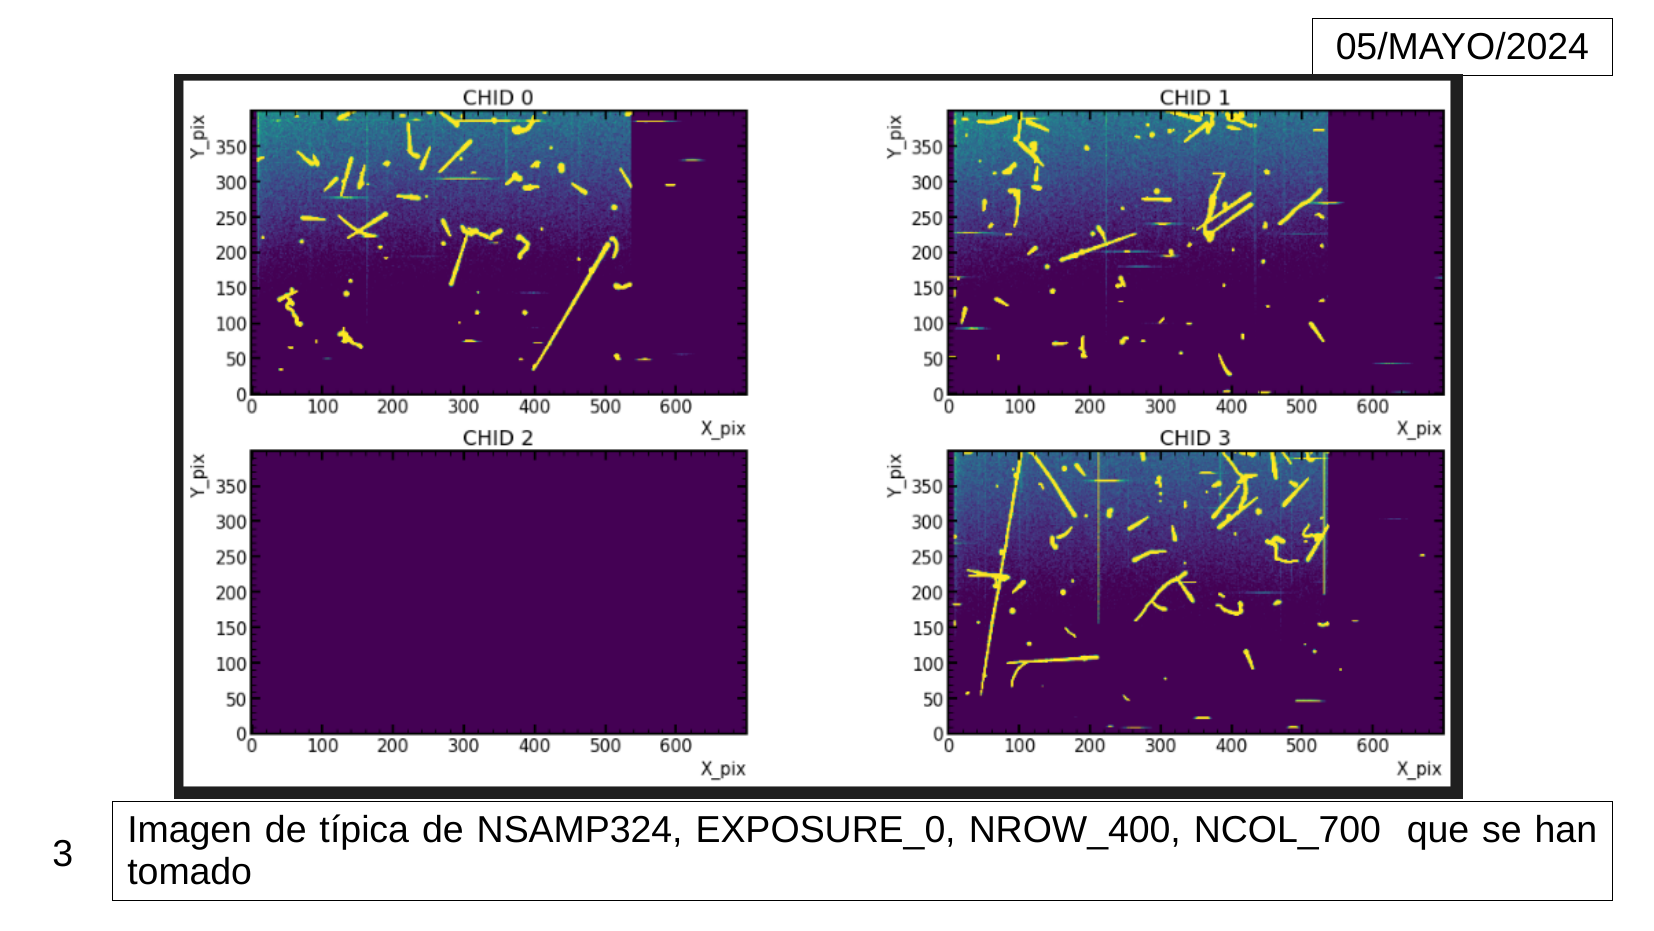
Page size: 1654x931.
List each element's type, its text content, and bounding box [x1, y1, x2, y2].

text_box Imagen de típica de NSAMP324, EXPOSURE_0, NROW_400, NCOL_700 que se han tomado [112, 801, 1613, 901]
text_box <number> [37, 825, 667, 896]
picture [174, 74, 1463, 799]
text_box 05/MAYO/2024 [1312, 18, 1613, 76]
